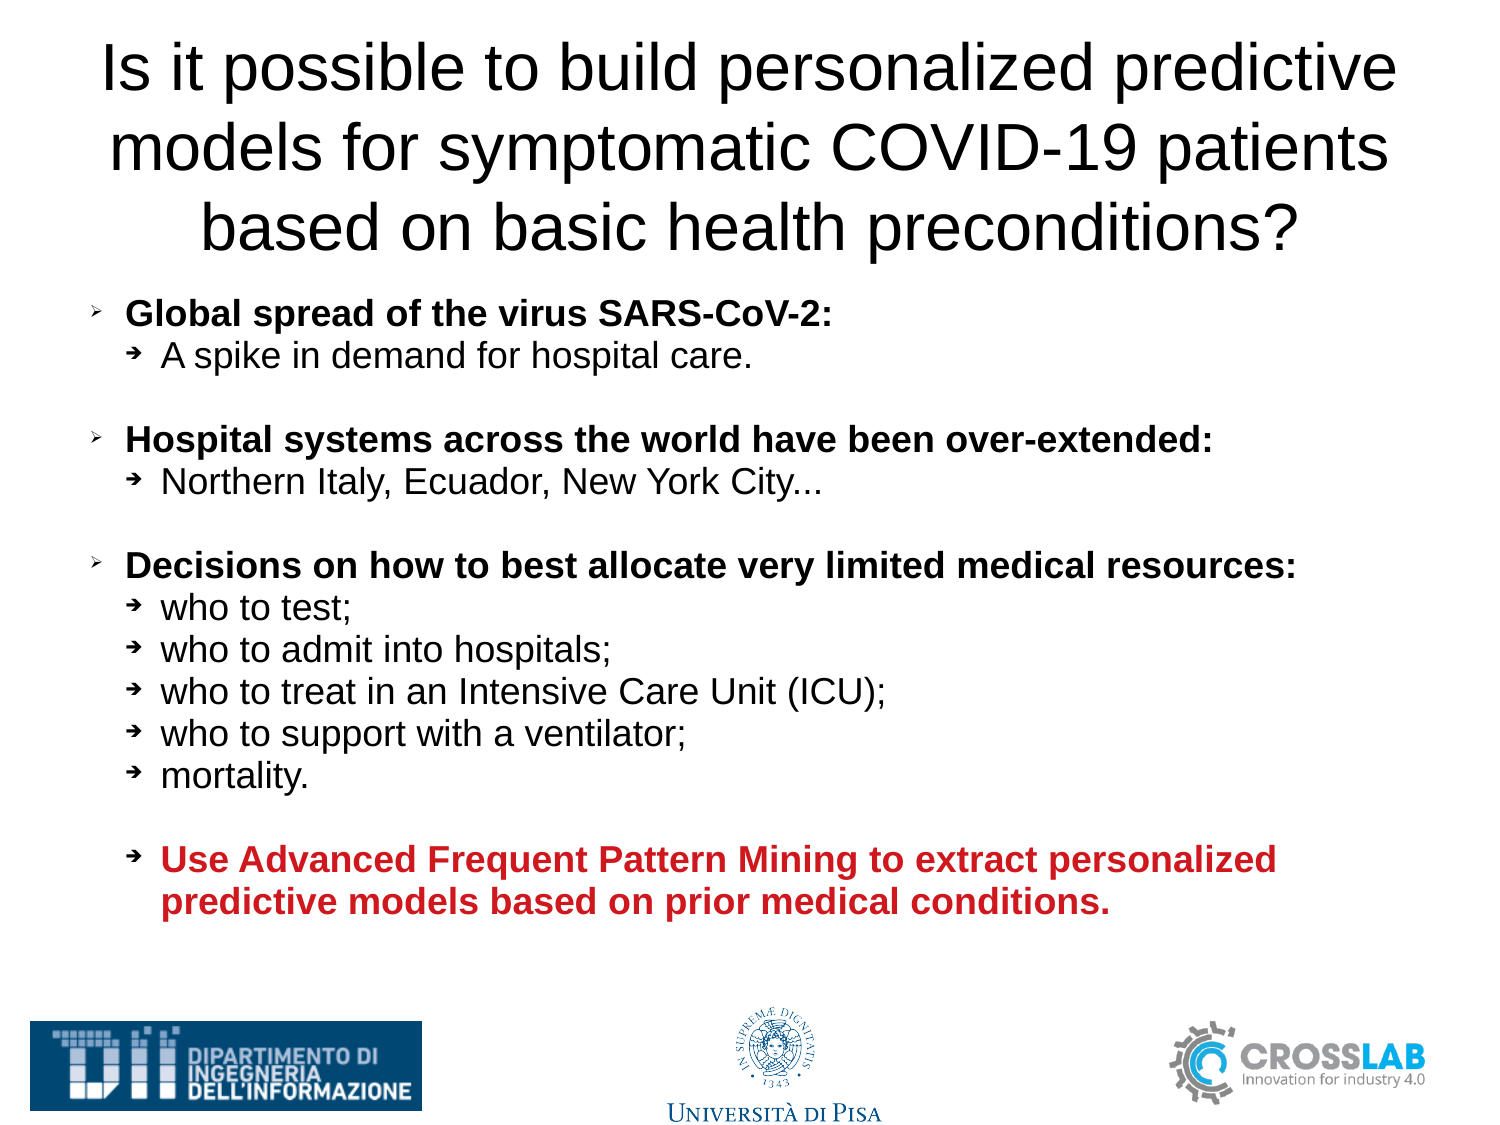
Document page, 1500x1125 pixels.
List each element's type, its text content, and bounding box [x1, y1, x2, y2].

picture [1169, 1021, 1425, 1105]
text_box Is it possible to build personalized predictive models for symptomatic COVID-19 patients based on basic health preconditions? [0, 2, 1500, 285]
picture [667, 1007, 882, 1122]
text_box Global spread of the virus SARS-CoV-2: A spike in demand for hospital care. Hospital systems across the world have been over-extended: Northern Italy, Ecuador, New York City... Decisions on how to best allocate very limited medical resources: who to test; who to admit into hospitals; who to treat in an Intensive Care Unit (ICU); who to support with a ventilator; mortality. Use Advanced Frequent Pattern Mining to extract personalized predictive models based on prior medical conditions. [0, 285, 1500, 991]
picture [30, 1021, 422, 1111]
